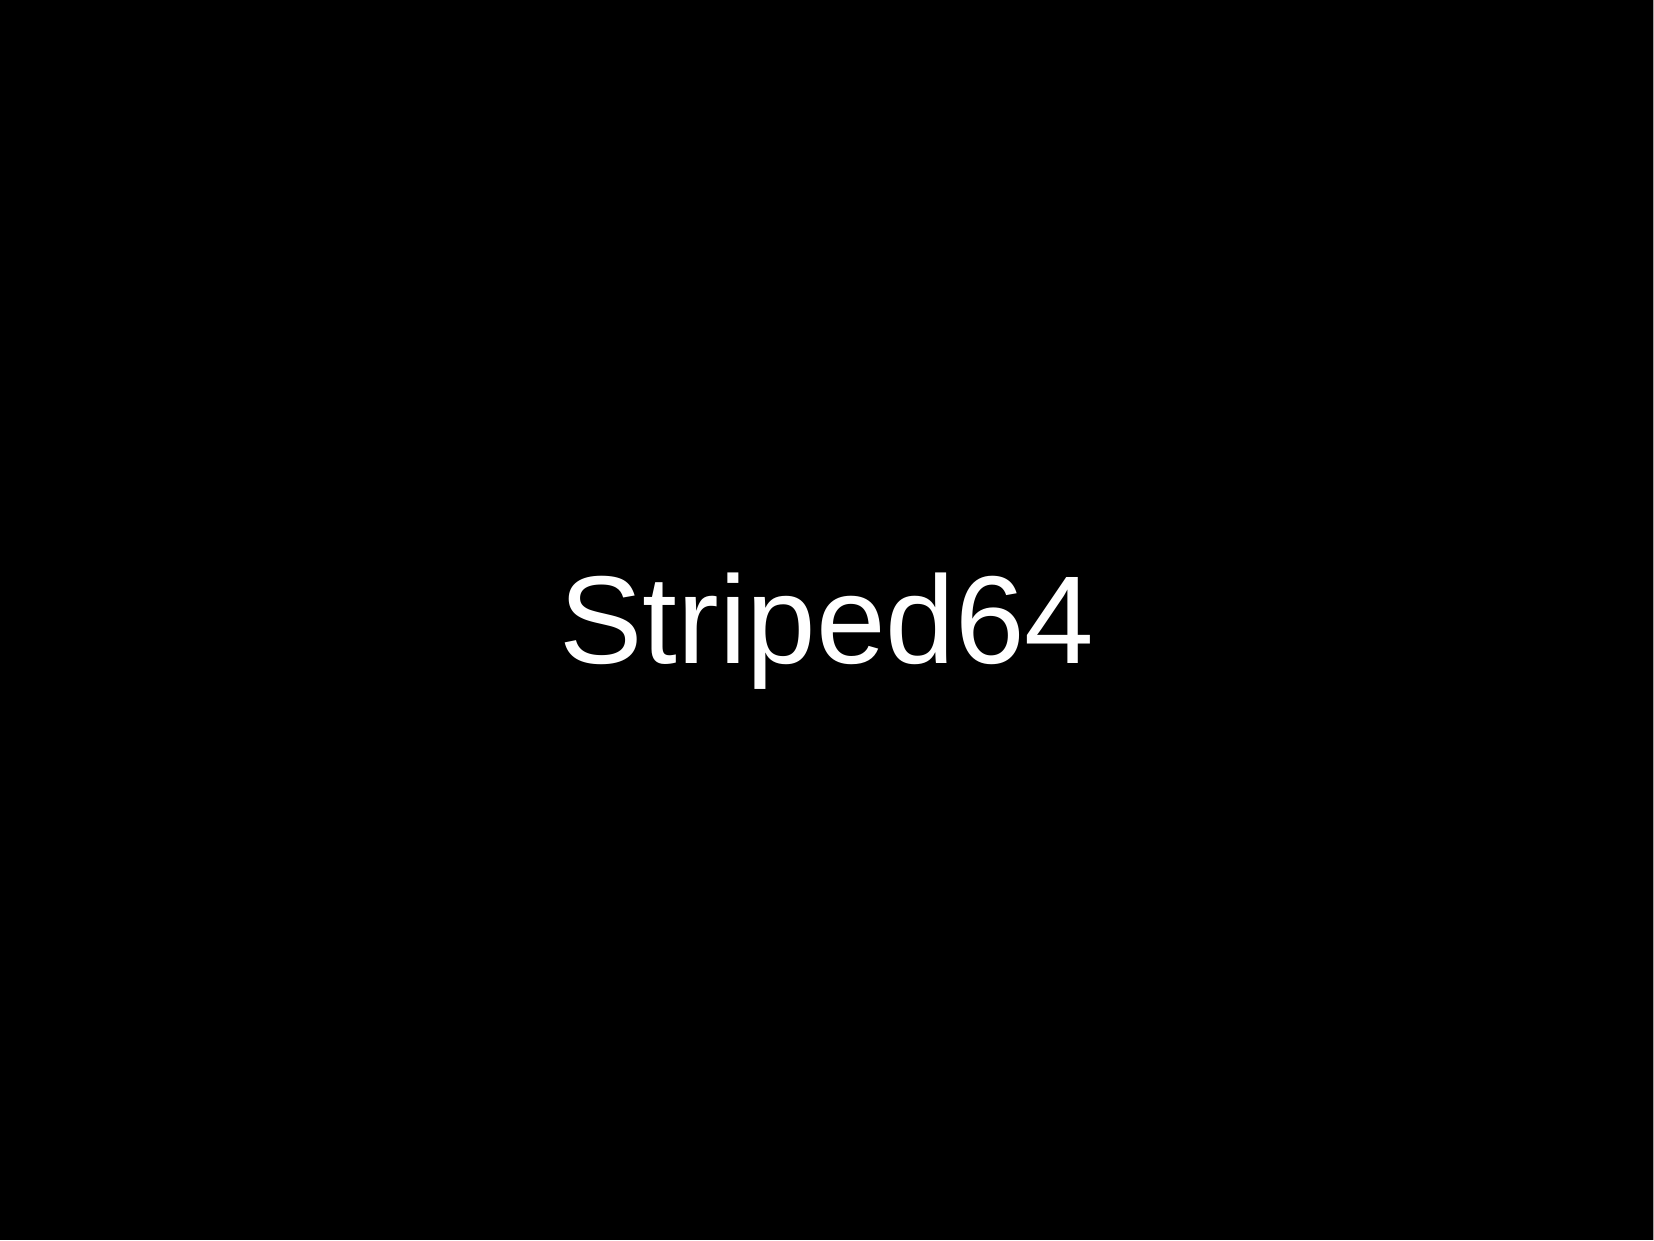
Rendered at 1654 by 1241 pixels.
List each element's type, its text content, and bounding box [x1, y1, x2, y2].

text_box Striped64 [0, 0, 1654, 1241]
